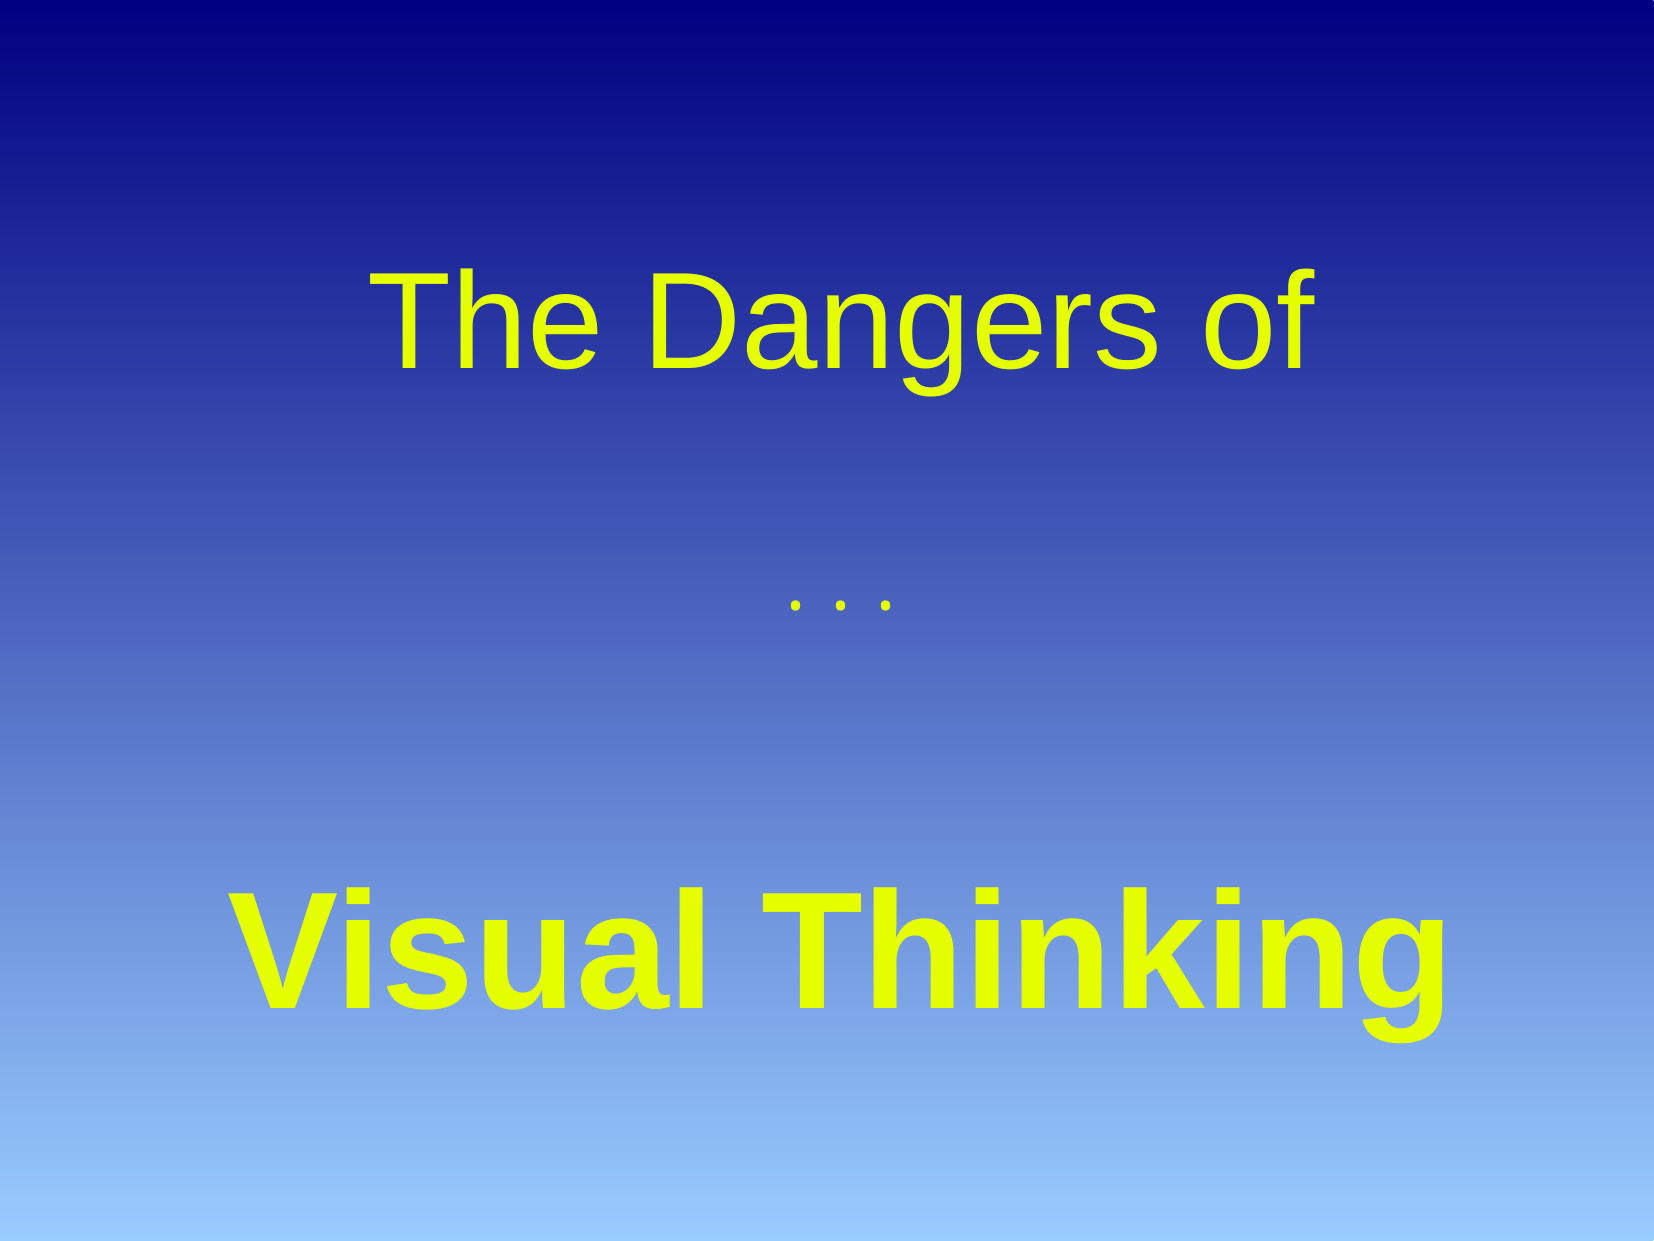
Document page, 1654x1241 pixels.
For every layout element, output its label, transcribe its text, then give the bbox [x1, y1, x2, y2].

text_box The Dangers of ∙∙∙ Visual Thinking [147, 236, 1536, 970]
